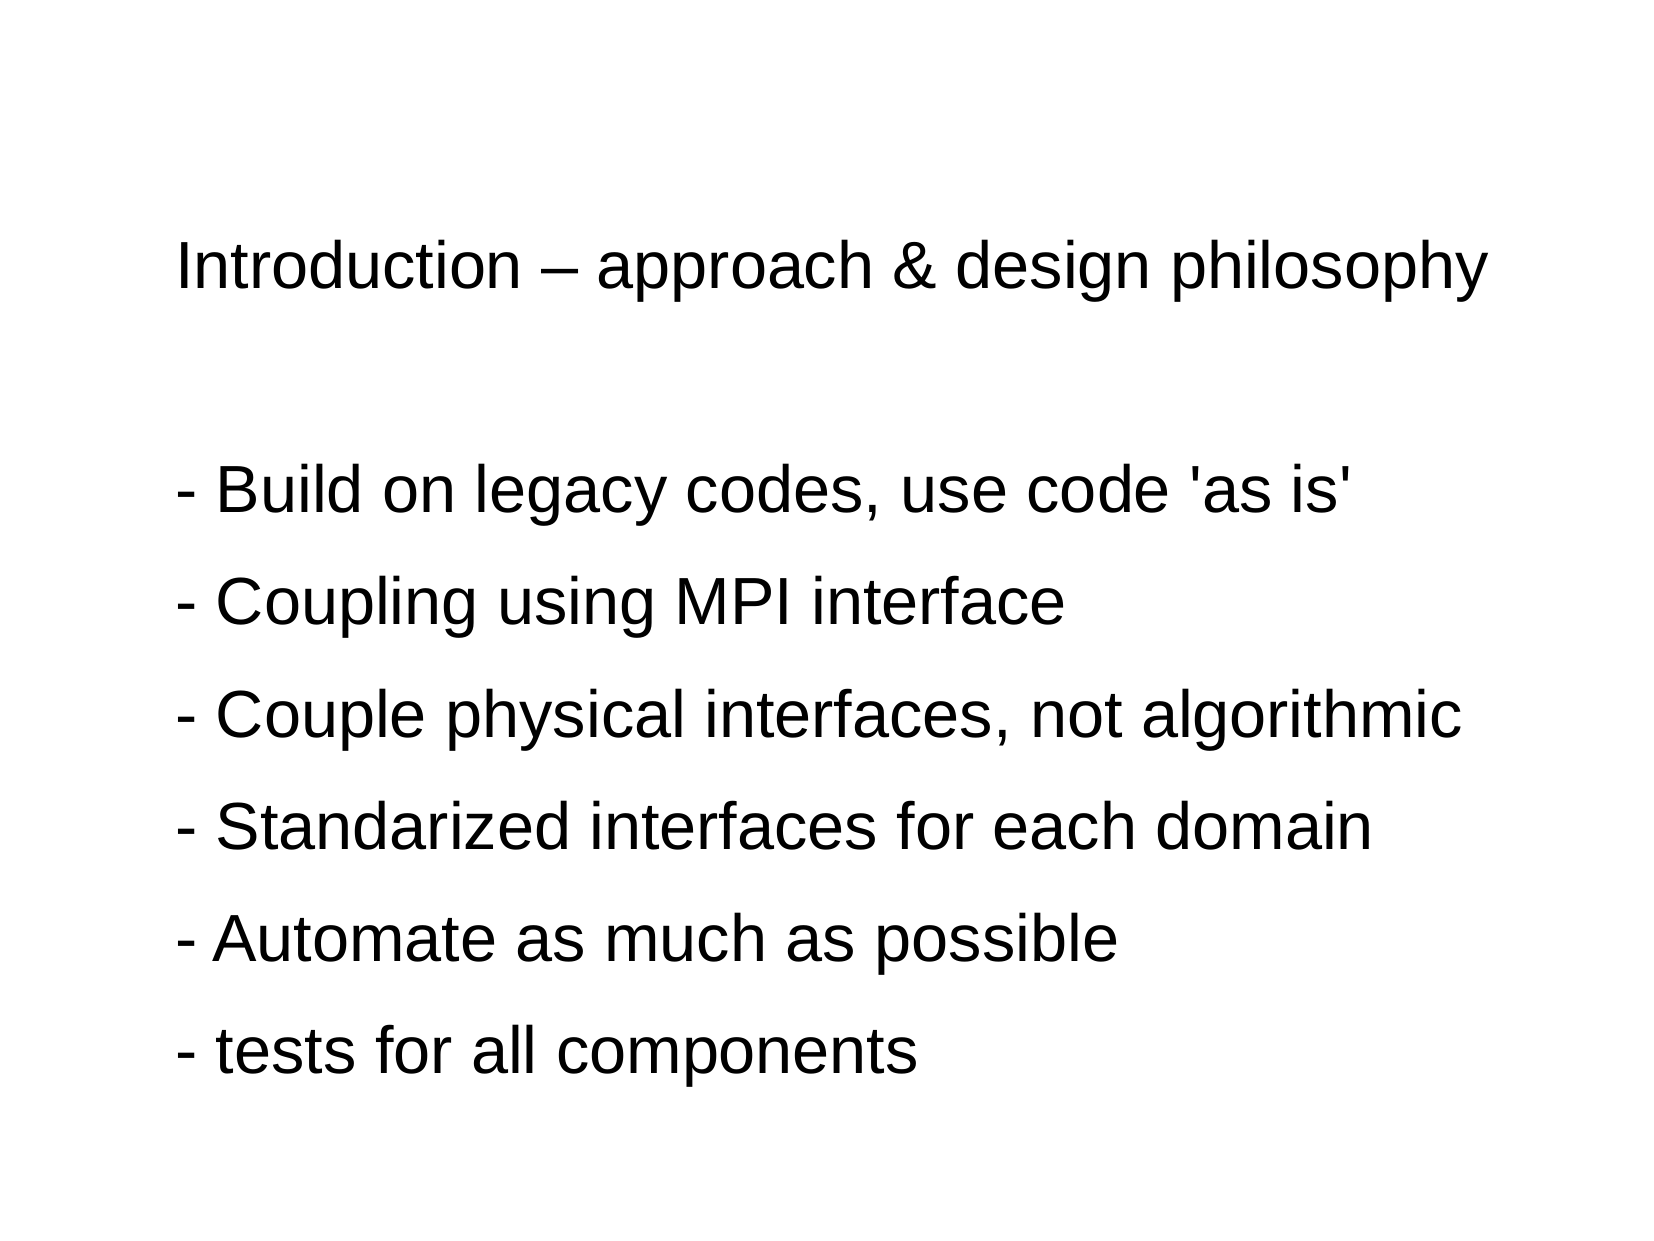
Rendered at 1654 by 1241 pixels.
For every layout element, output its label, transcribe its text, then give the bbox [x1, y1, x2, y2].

text_box Introduction – approach & design philosophy - Build on legacy codes, use code 'as is' - Coupling using MPI interface - Couple physical interfaces, not algorithmic - Standarized interfaces for each domain - Automate as much as possible - tests for all components [160, 183, 1511, 1058]
